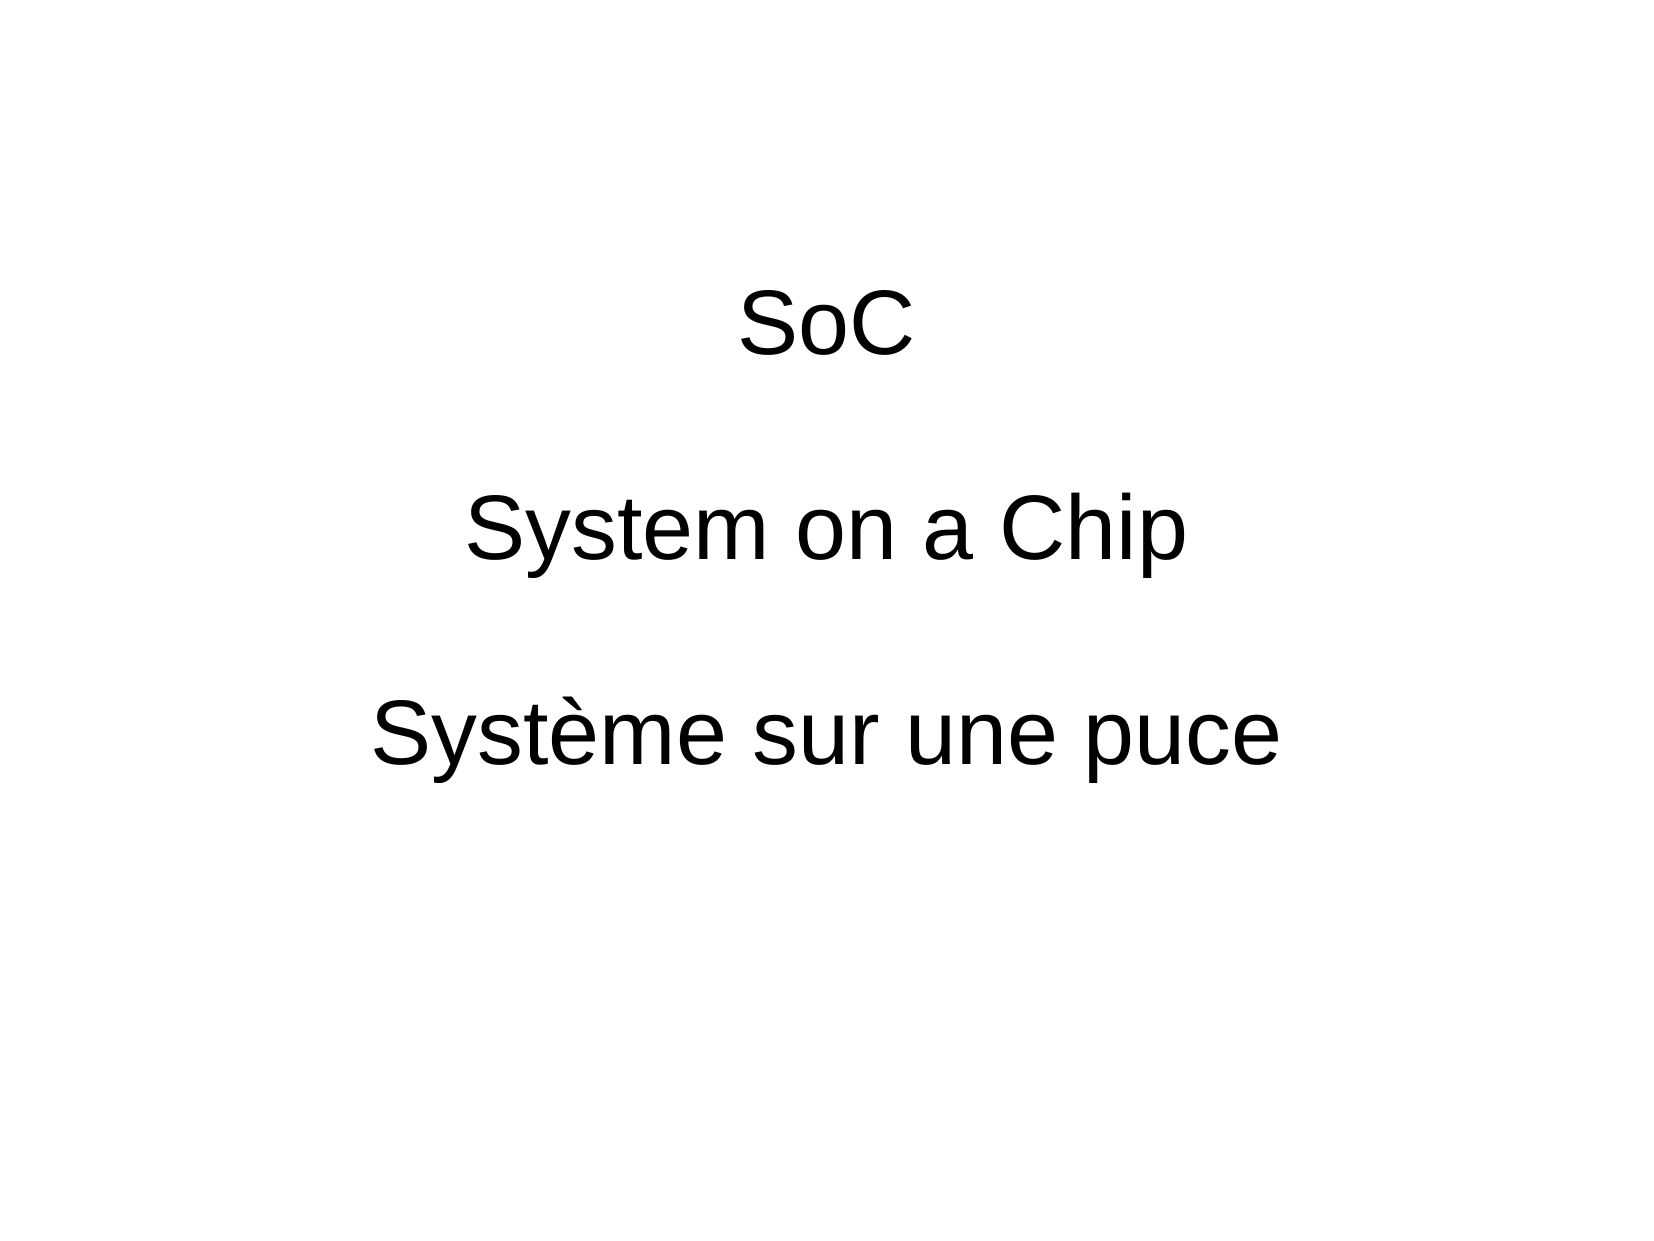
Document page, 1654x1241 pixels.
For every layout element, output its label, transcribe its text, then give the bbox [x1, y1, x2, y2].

subtitle SoC System on a Chip Système sur une puce [82, 49, 1571, 1109]
